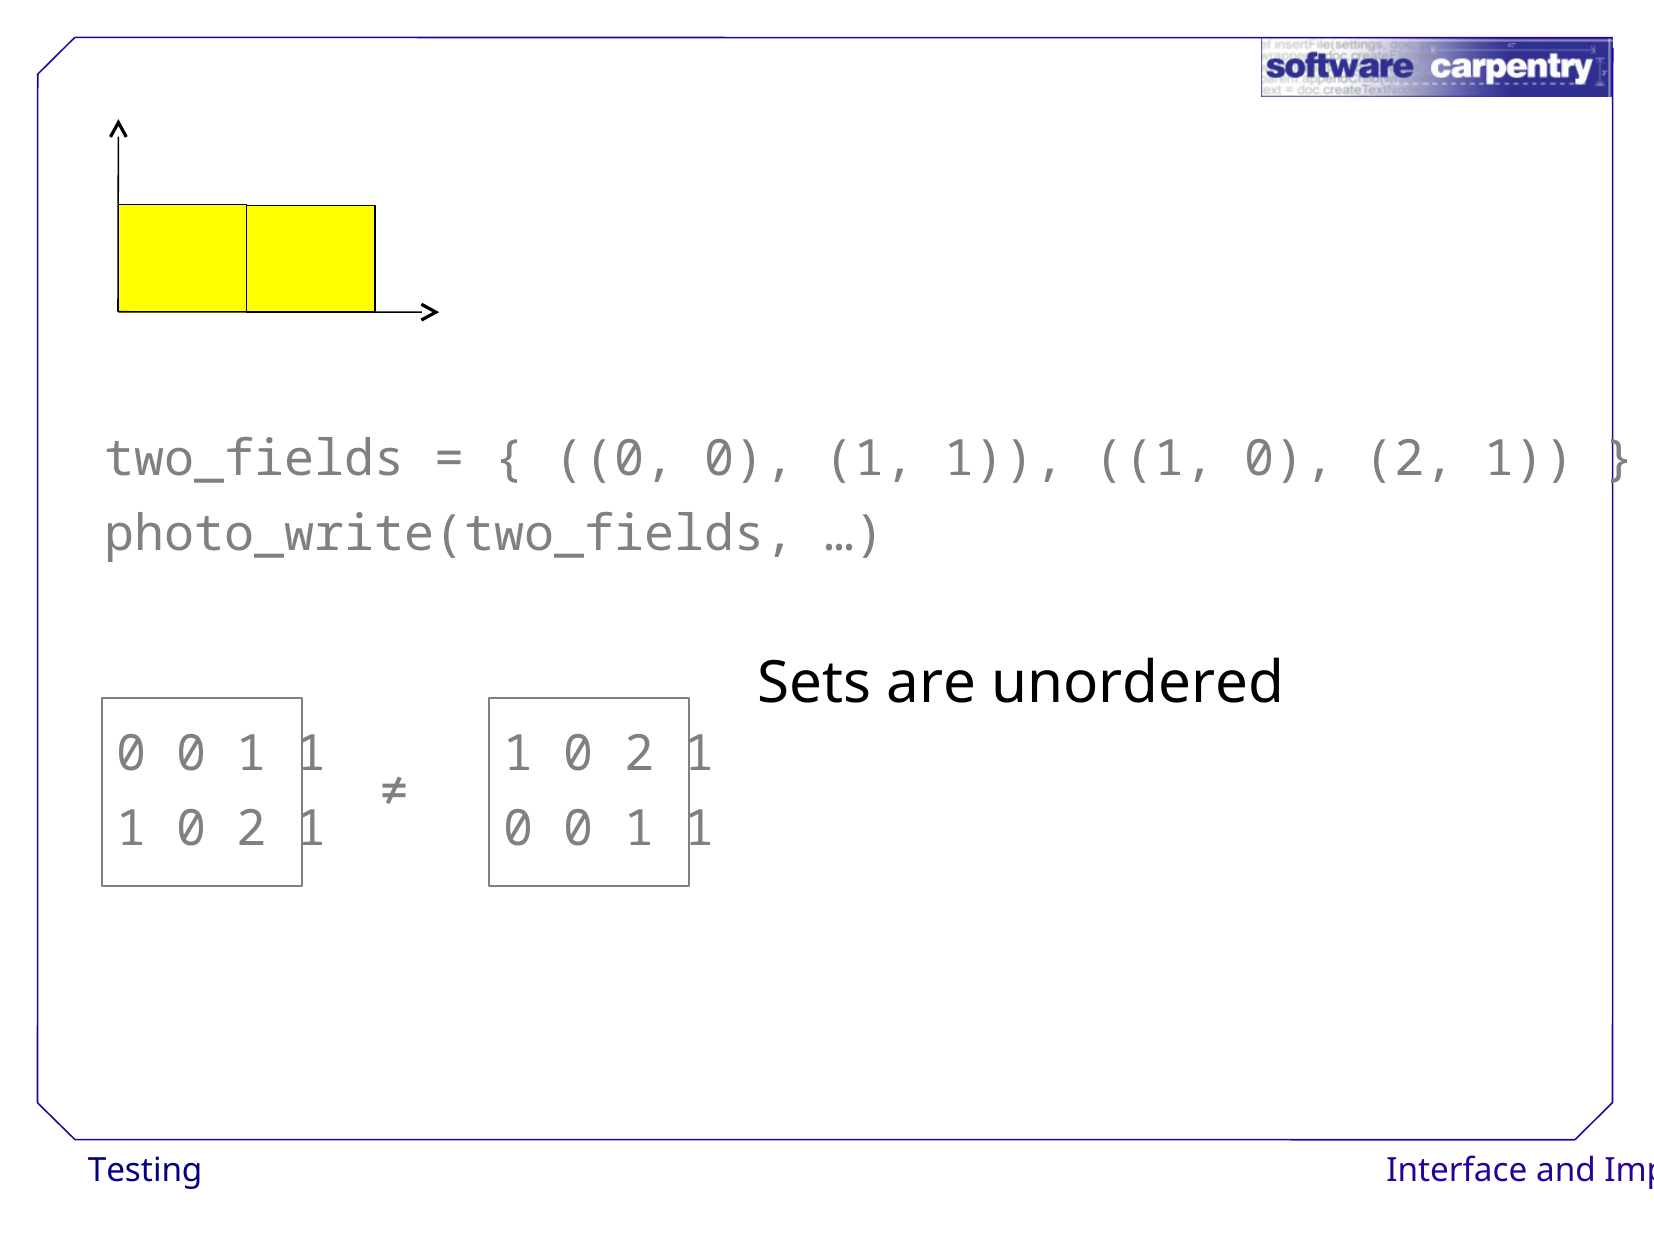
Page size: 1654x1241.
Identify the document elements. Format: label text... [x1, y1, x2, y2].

text_box [119, 204, 376, 313]
text_box Sets are unordered [743, 601, 1449, 722]
text_box 1 0 2 1 0 0 1 1 [489, 698, 690, 886]
text_box 0 0 1 1 1 0 2 1 [101, 698, 302, 886]
picture [1261, 39, 1613, 97]
text_box two_fields = { ((0, 0), (1, 1)), ((1, 0), (2, 1)) } photo_write(two_fields, …) [89, 403, 1442, 602]
text_box ≠ [364, 735, 427, 836]
